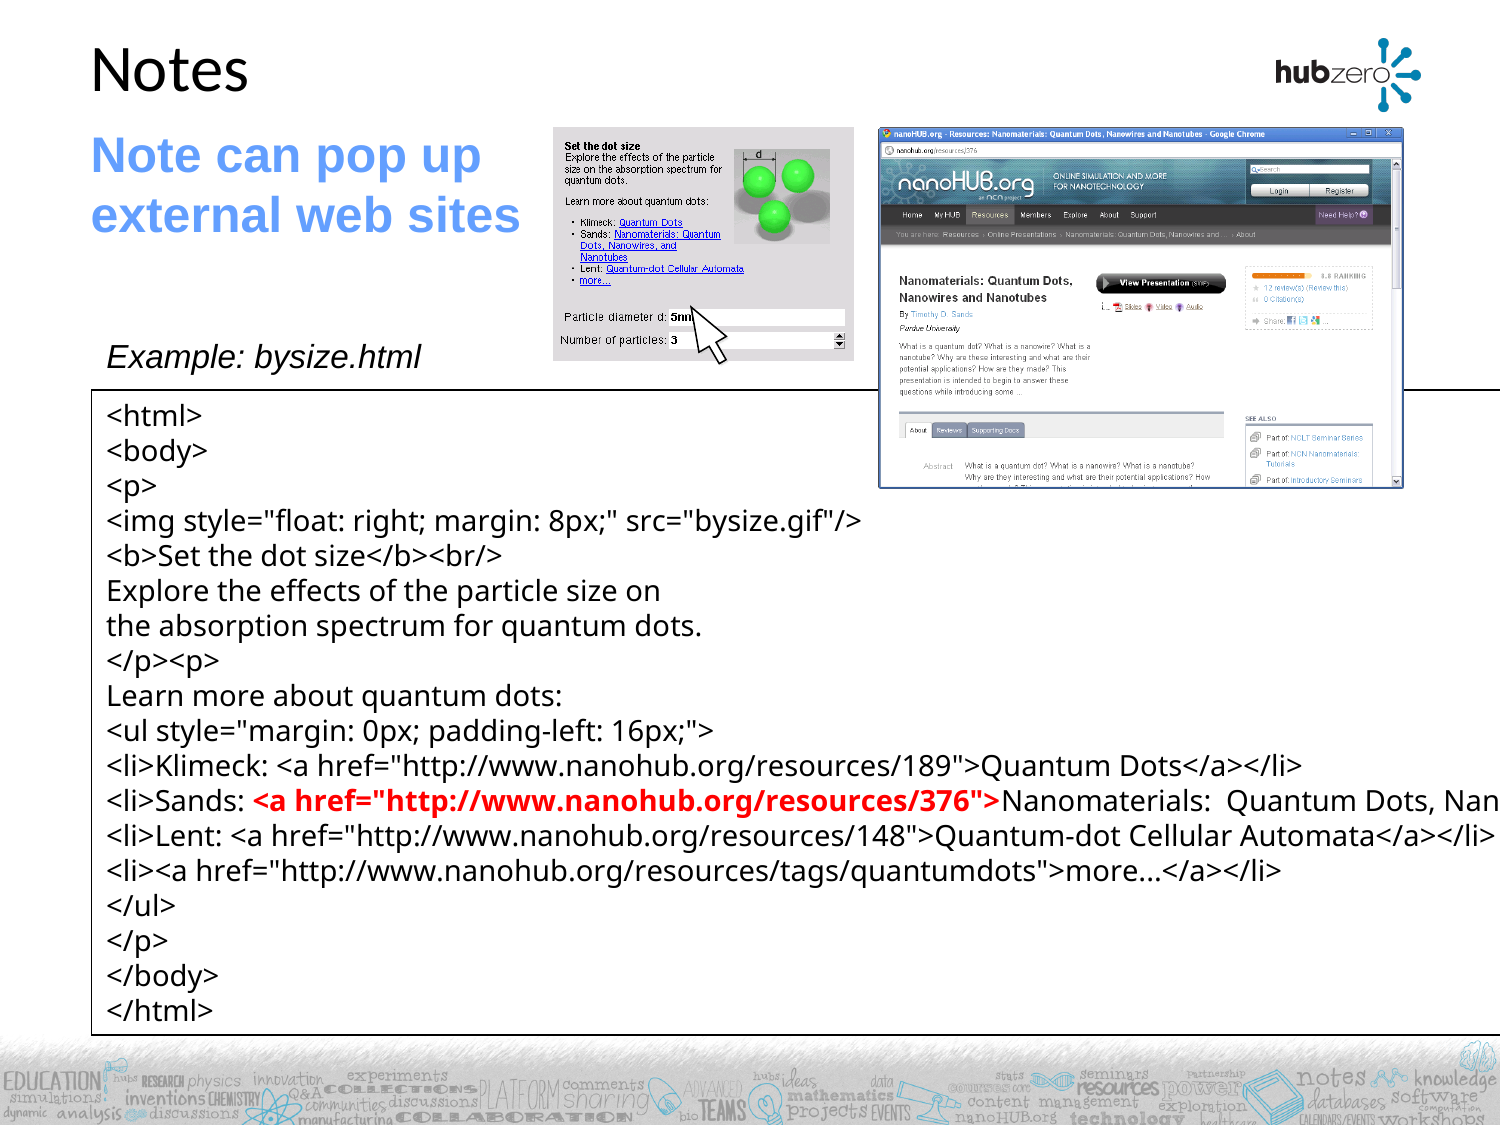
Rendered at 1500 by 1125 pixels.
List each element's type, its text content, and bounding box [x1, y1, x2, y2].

text_box Note can pop up external web sites [75, 115, 537, 251]
text_box Notes [75, 12, 1249, 118]
text_box [691, 307, 727, 364]
text_box Example: bysize.html [91, 328, 437, 384]
picture [878, 127, 1404, 489]
picture [0, 1034, 1500, 1125]
picture [553, 127, 854, 361]
picture [1272, 35, 1424, 115]
text_box <html> <body> <p> <img style="float: right; margin: 8px;" src="bysize.gif"/> <b>Set the dot size</b><br/> Explore the effects of the particle size on the absorption spectrum for quantum dots. </p><p> Learn more about quantum dots: <ul style="margin: 0px; padding-left: 16px;"> <li>Klimeck: <a href="http://www.nanohub.org/resources/189">Quantum Dots</a></li> <li>Sands: <a href="http://www.nanohub.org/resources/376">Nanomaterials: Quantum Dots, Nanowires, and Nanotubes</a></li> <li>Lent: <a href="http://www.nanohub.org/resources/148">Quantum-dot Cellular Automata</a></li> <li><a href="http://www.nanohub.org/resources/tags/quantumdots">more...</a></li> </ul> </p> </body> </html> [91, 390, 1500, 1035]
